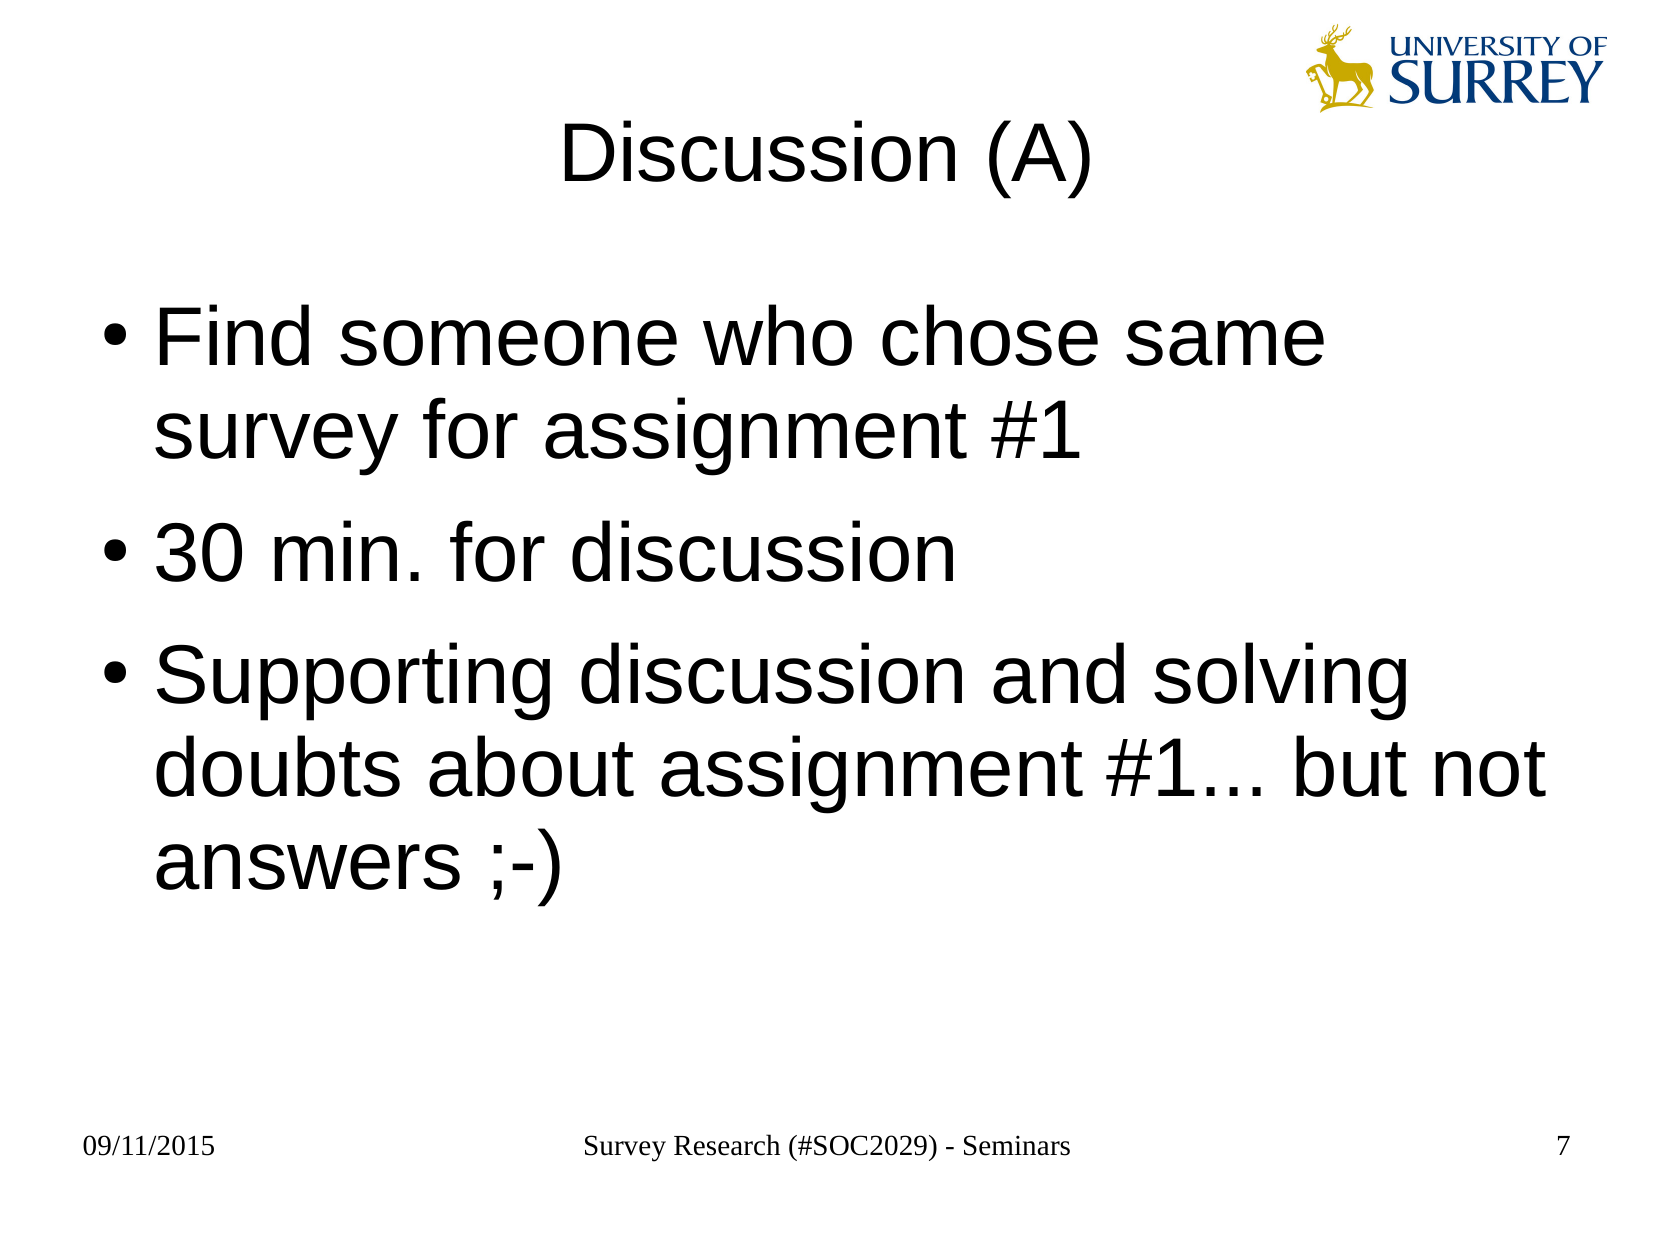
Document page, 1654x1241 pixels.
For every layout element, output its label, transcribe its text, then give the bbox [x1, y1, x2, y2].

picture [1306, 23, 1607, 113]
title Discussion (A) [82, 49, 1571, 257]
list Find someone who chose same survey for assignment #1 30 min. for discussion Supporting discussion and solving doubts about assignment #1... but not answers ;-) [82, 290, 1571, 1010]
